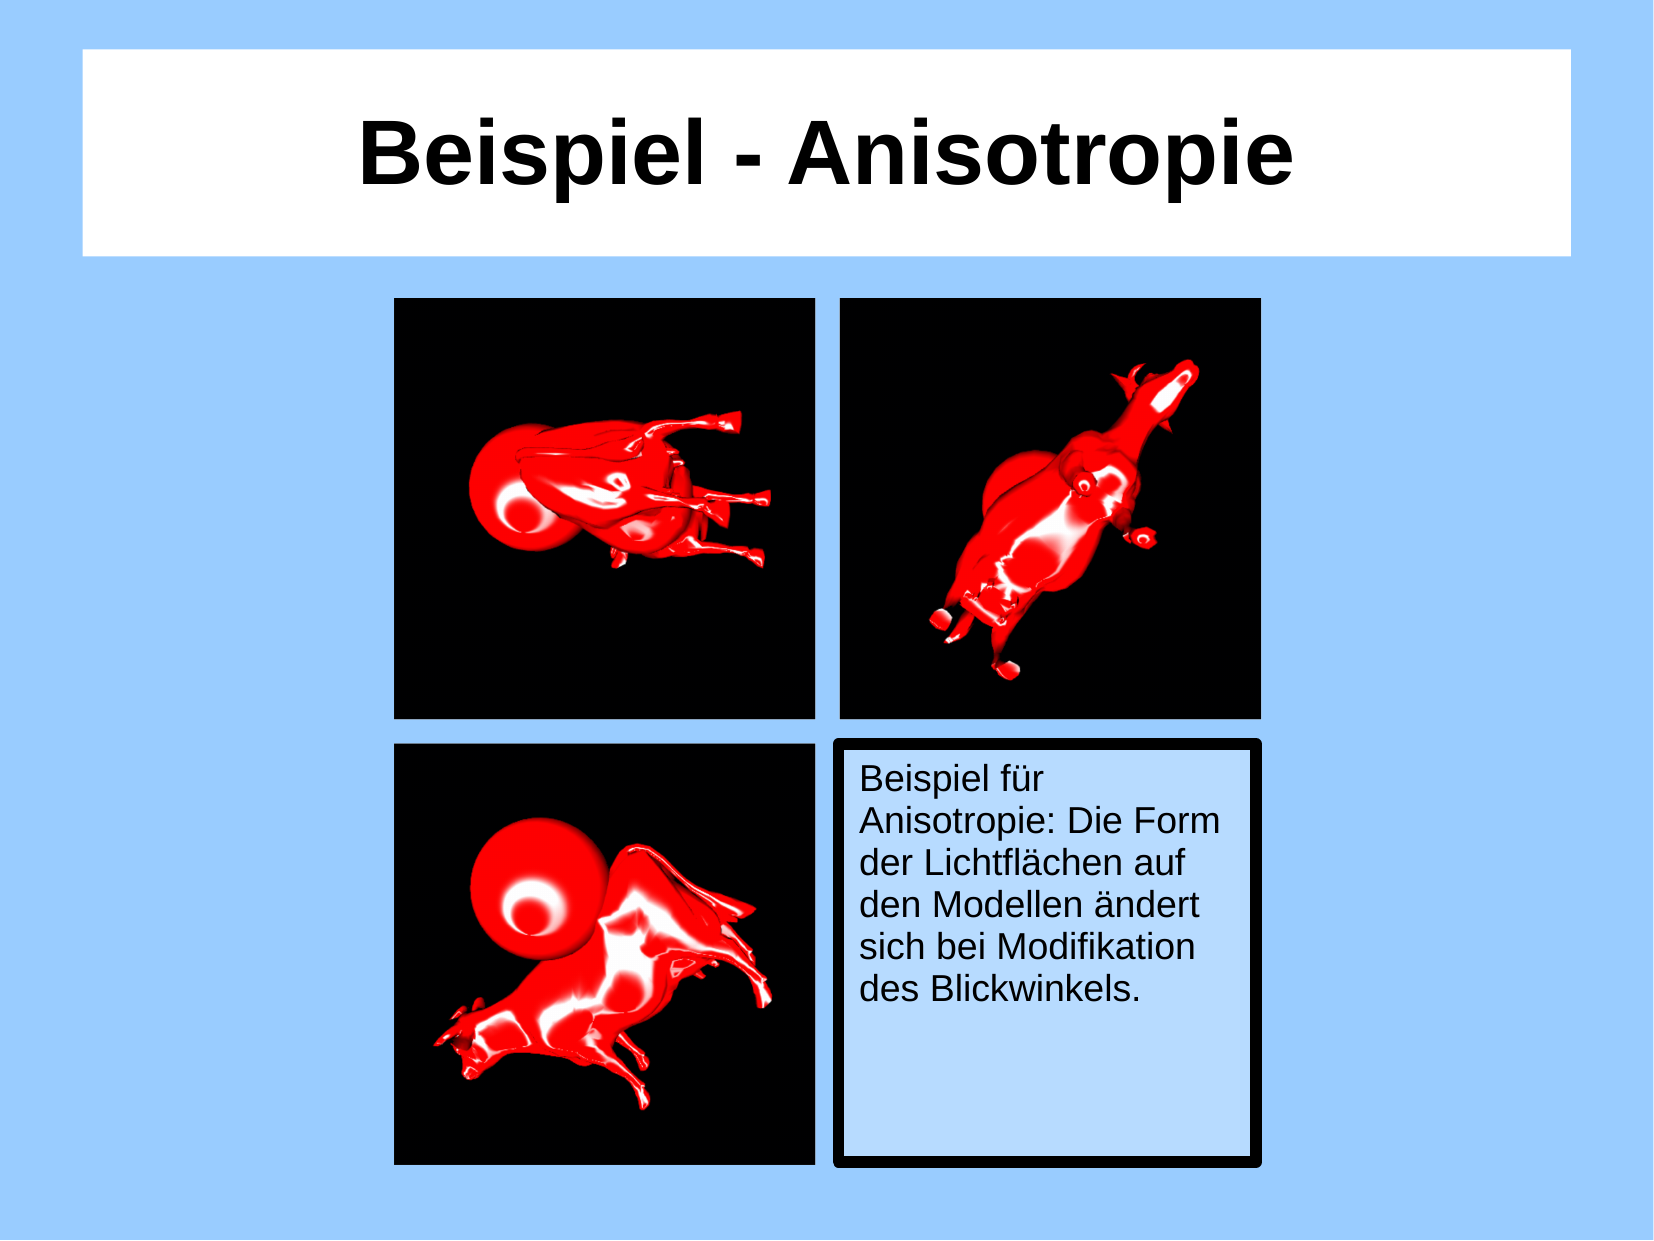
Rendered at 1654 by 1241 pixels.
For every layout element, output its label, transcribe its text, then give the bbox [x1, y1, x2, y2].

picture [385, 290, 1269, 1170]
title Beispiel - Anisotropie [82, 49, 1571, 257]
text_box Beispiel für Anisotropie: Die Form der Lichtflächen auf den Modellen ändert sich bei Modifikation des Blickwinkels. [838, 744, 1257, 1162]
